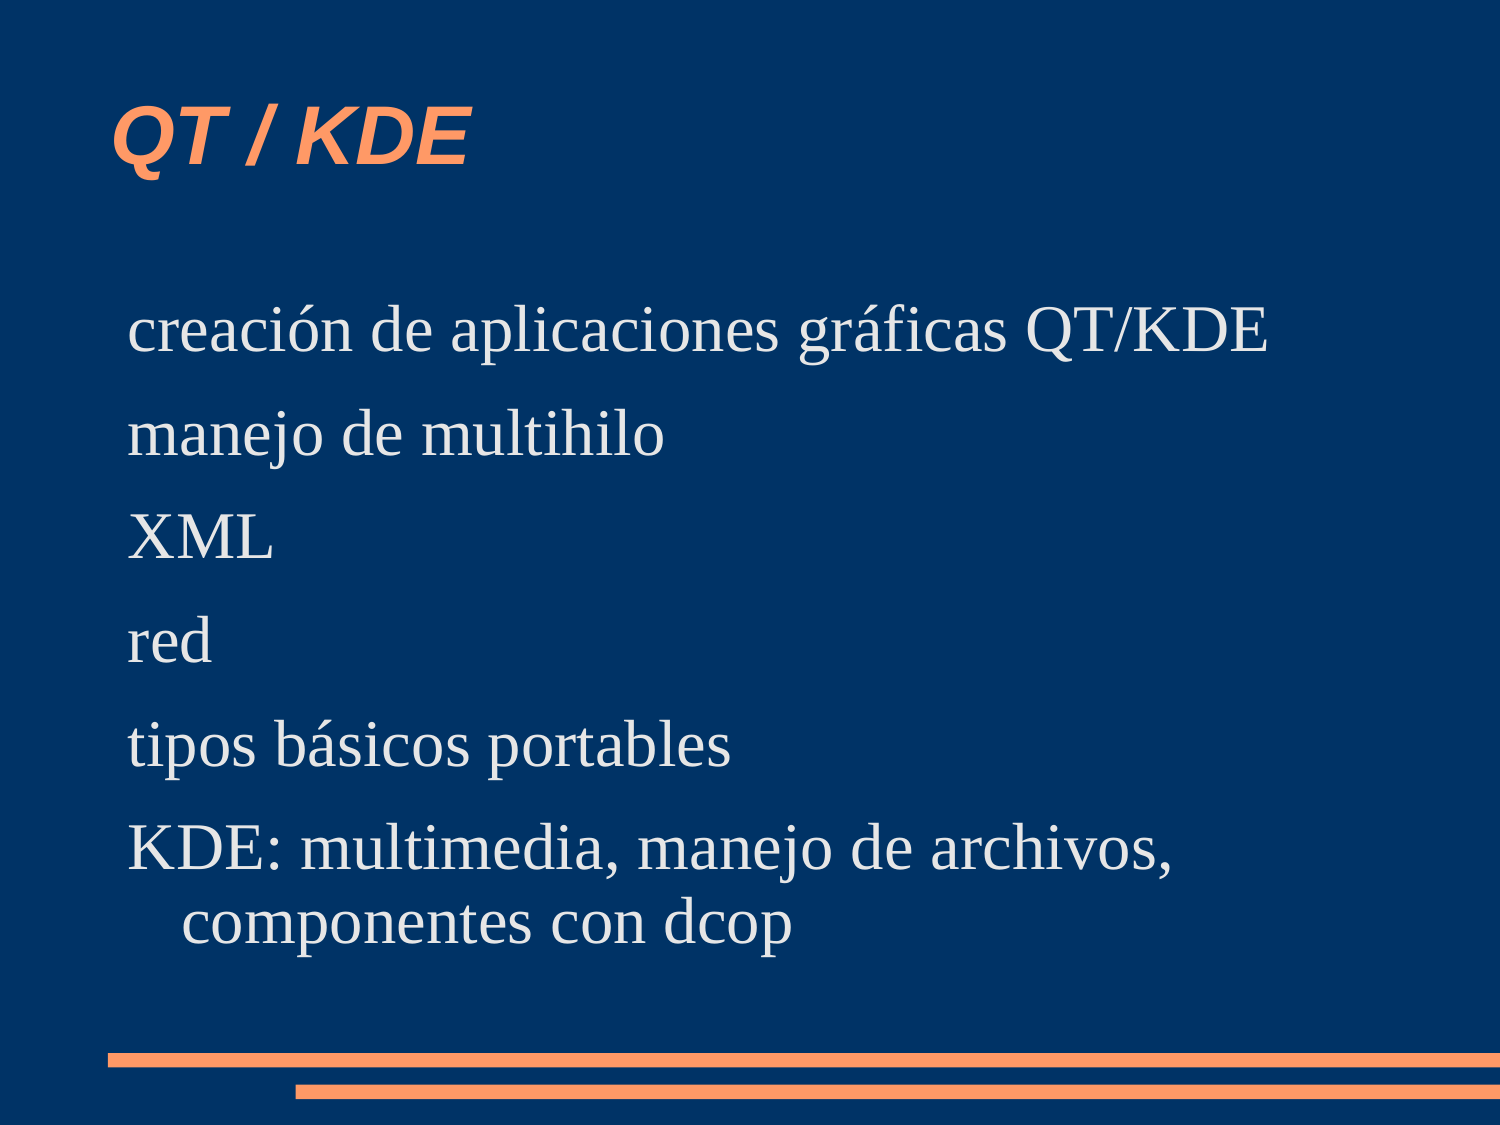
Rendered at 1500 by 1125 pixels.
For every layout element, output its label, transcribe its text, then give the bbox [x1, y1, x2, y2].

title QT / KDE [110, 41, 1392, 230]
list creación de aplicaciones gráficas QT/KDE manejo de multihilo XML red tipos básicos portables KDE: multimedia, manejo de archivos, componentes con dcop [110, 292, 1416, 1027]
